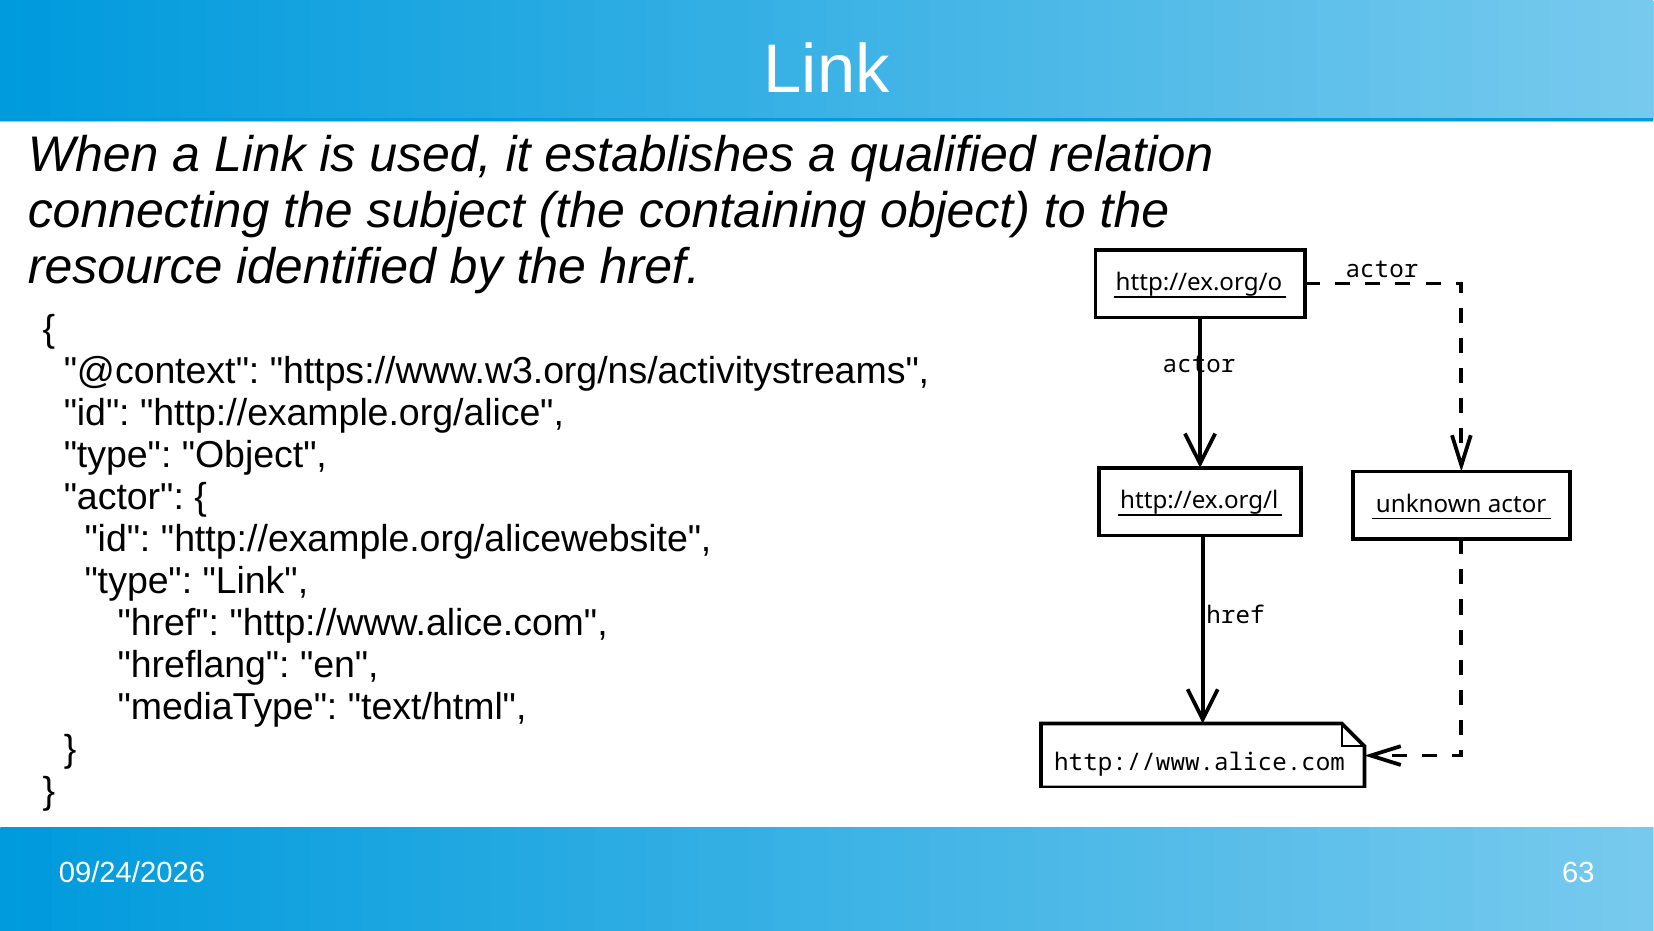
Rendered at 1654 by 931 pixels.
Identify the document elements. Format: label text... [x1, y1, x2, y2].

title Link [59, 29, 1595, 108]
text_box { "@context": "https://www.w3.org/ns/activitystreams", "id": "http://example.org/alice", "type": "Object", "actor": { "id": "http://example.org/alicewebsite", "type": "Link", "href": "http://www.alice.com", "hreflang": "en", "mediaType": "text/html", } } [27, 300, 976, 826]
picture [1033, 245, 1576, 788]
list When a Link is used, it establishes a qualified relation connecting the subject (the containing object) to the resource identified by the href. [27, 126, 1238, 301]
